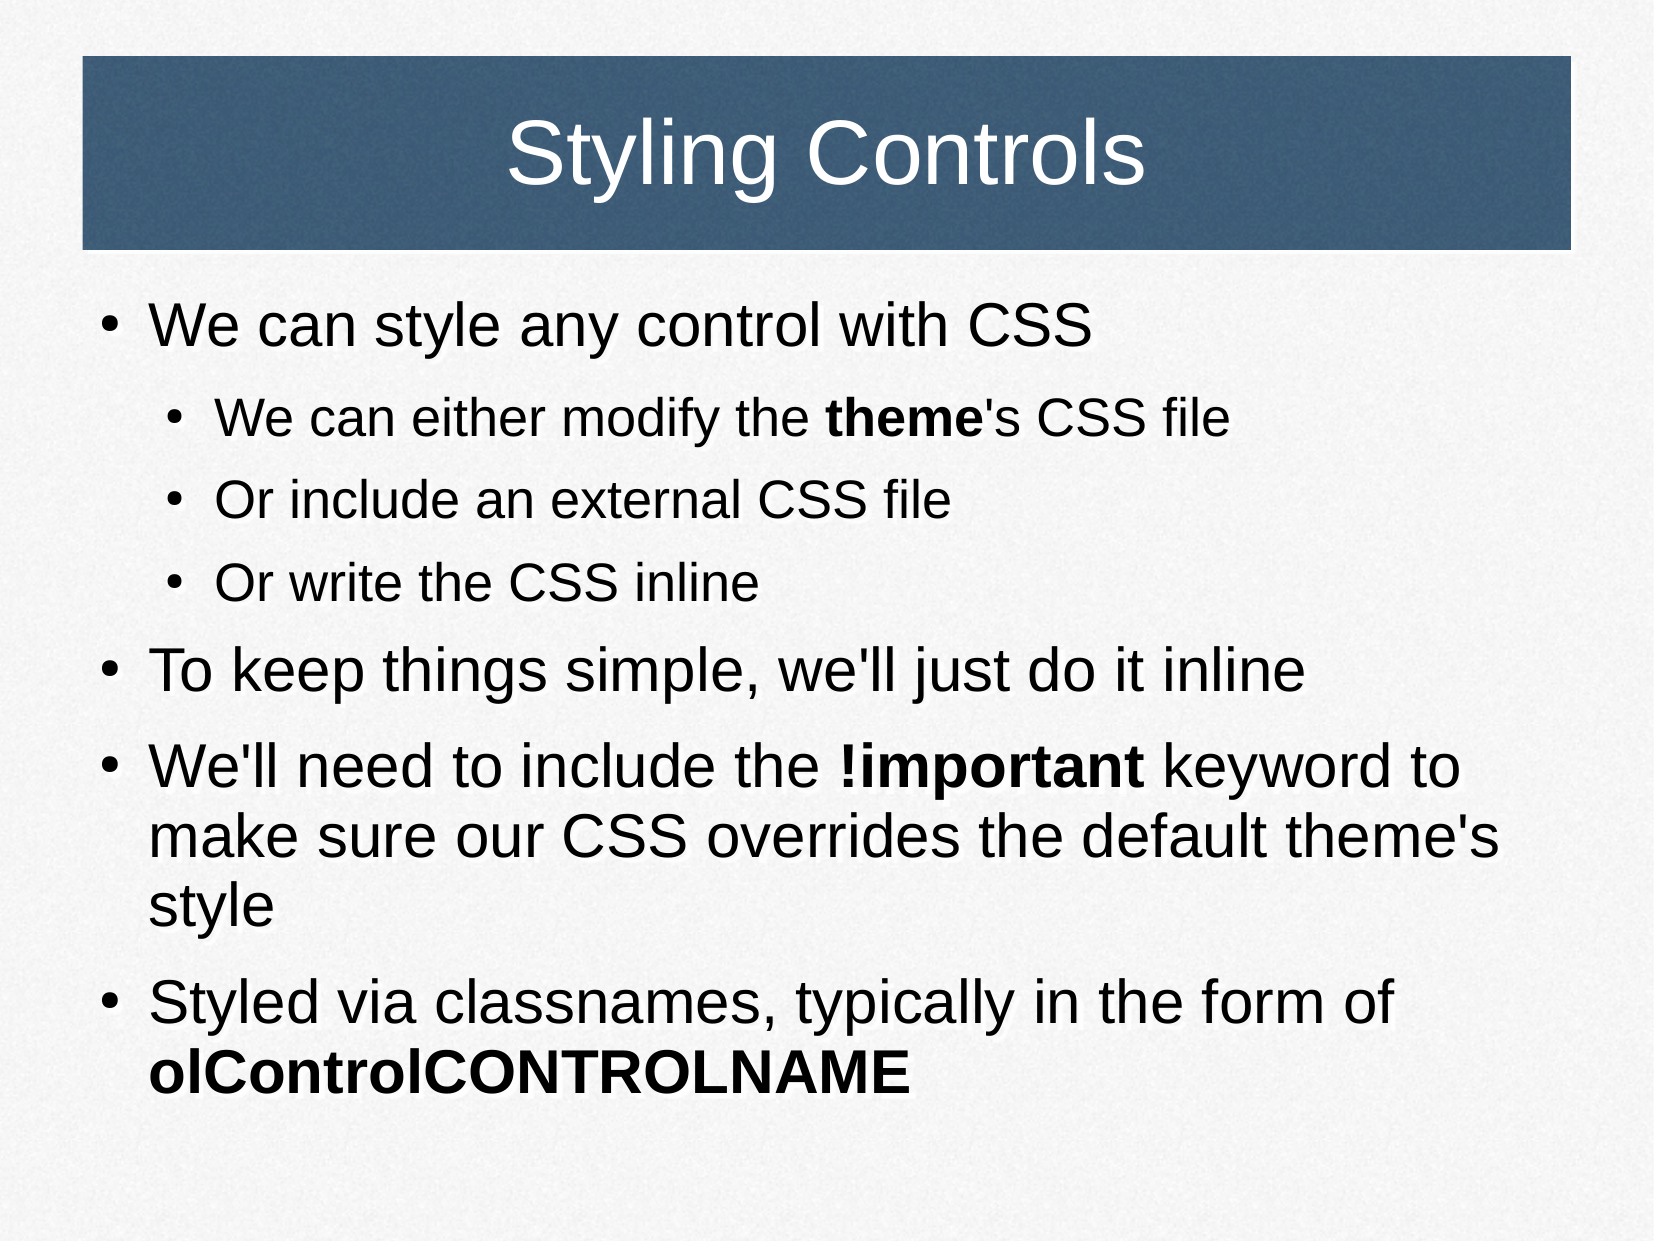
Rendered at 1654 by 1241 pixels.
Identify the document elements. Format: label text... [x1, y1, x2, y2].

picture [0, 0, 1654, 1241]
title Styling Controls [82, 56, 1571, 250]
list We can style any control with CSS We can either modify the theme's CSS file Or include an external CSS file Or write the CSS inline To keep things simple, we'll just do it inline We'll need to include the !important keyword to make sure our CSS overrides the default theme's style Styled via classnames, typically in the form of olControlCONTROLNAME [82, 290, 1571, 1109]
